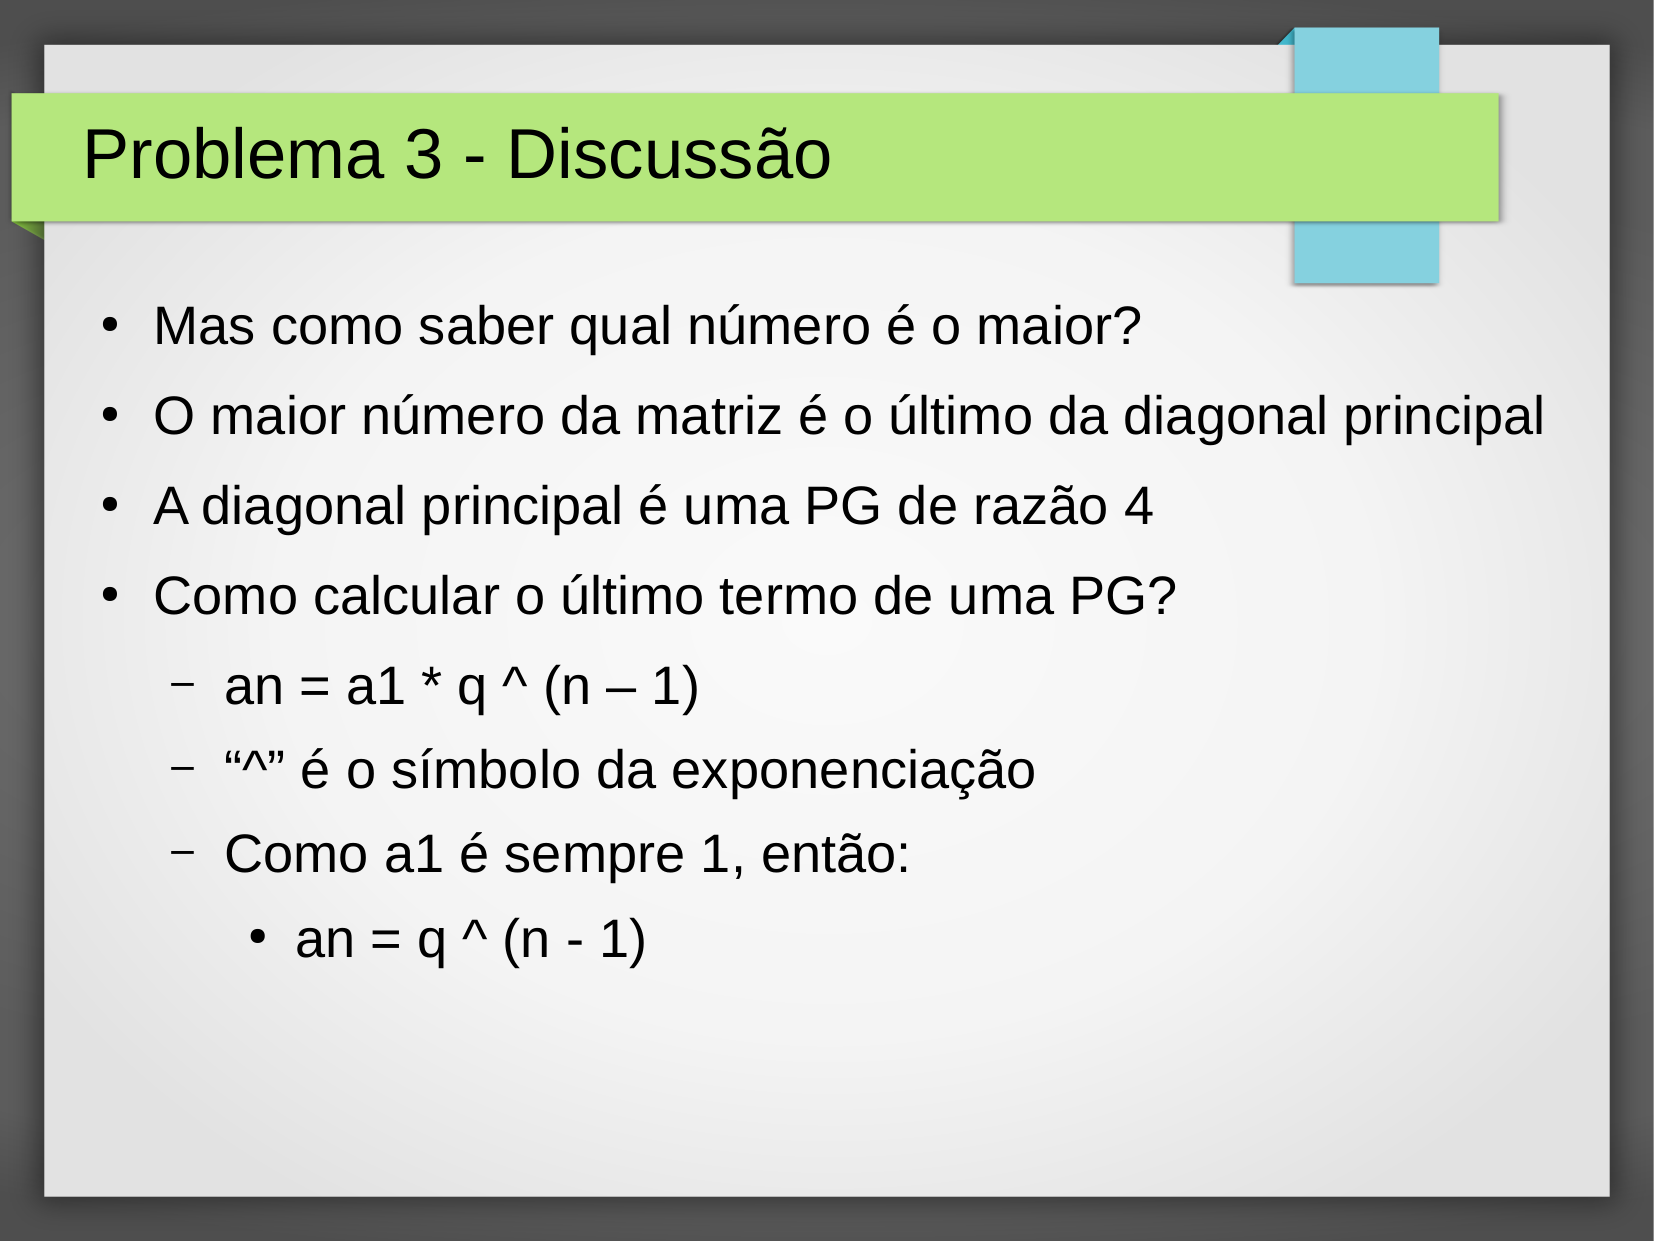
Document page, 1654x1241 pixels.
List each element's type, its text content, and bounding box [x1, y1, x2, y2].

picture [0, 0, 1654, 1241]
title Problema 3 - Discussão [82, 94, 1264, 213]
list Mas como saber qual número é o maior? O maior número da matriz é o último da diagonal principal A diagonal principal é uma PG de razão 4 Como calcular o último termo de uma PG? an = a1 * q ^ (n – 1) “^” é o símbolo da exponenciação Como a1 é sempre 1, então: an = q ^ (n - 1) [82, 295, 1571, 1015]
